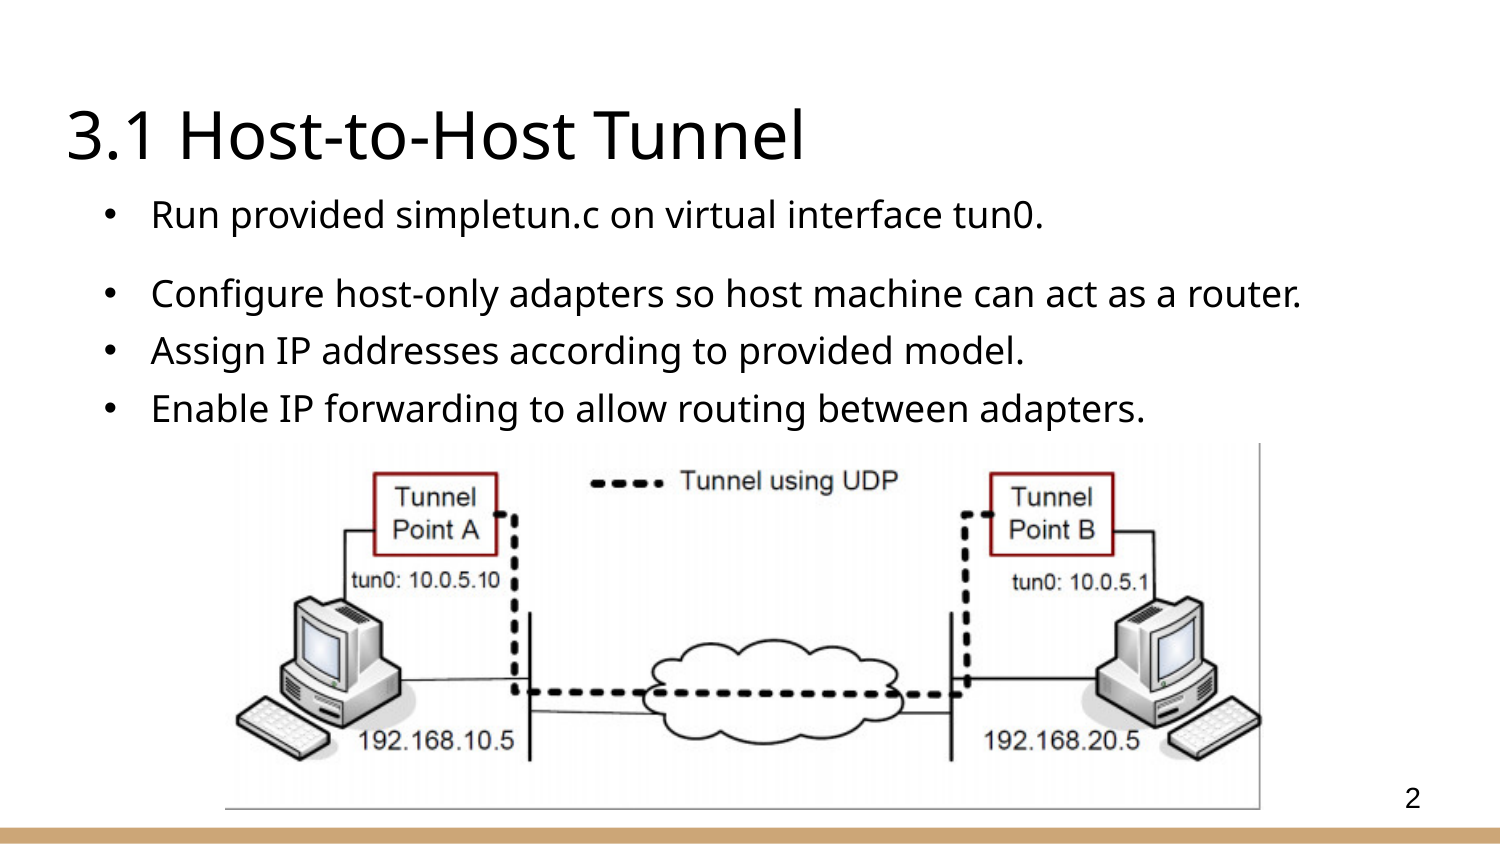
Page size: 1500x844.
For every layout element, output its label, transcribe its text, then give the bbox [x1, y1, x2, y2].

slide_number <number> [1389, 764, 1480, 830]
picture [225, 443, 1264, 811]
title 3.1 Host-to-Host Tunnel [51, 51, 1449, 176]
list Run provided simpletun.c on virtual interface tun0. Configure host-only adapters so host machine can act as a router. Assign IP addresses according to provided model. Enable IP forwarding to allow routing between adapters. [51, 176, 1449, 727]
